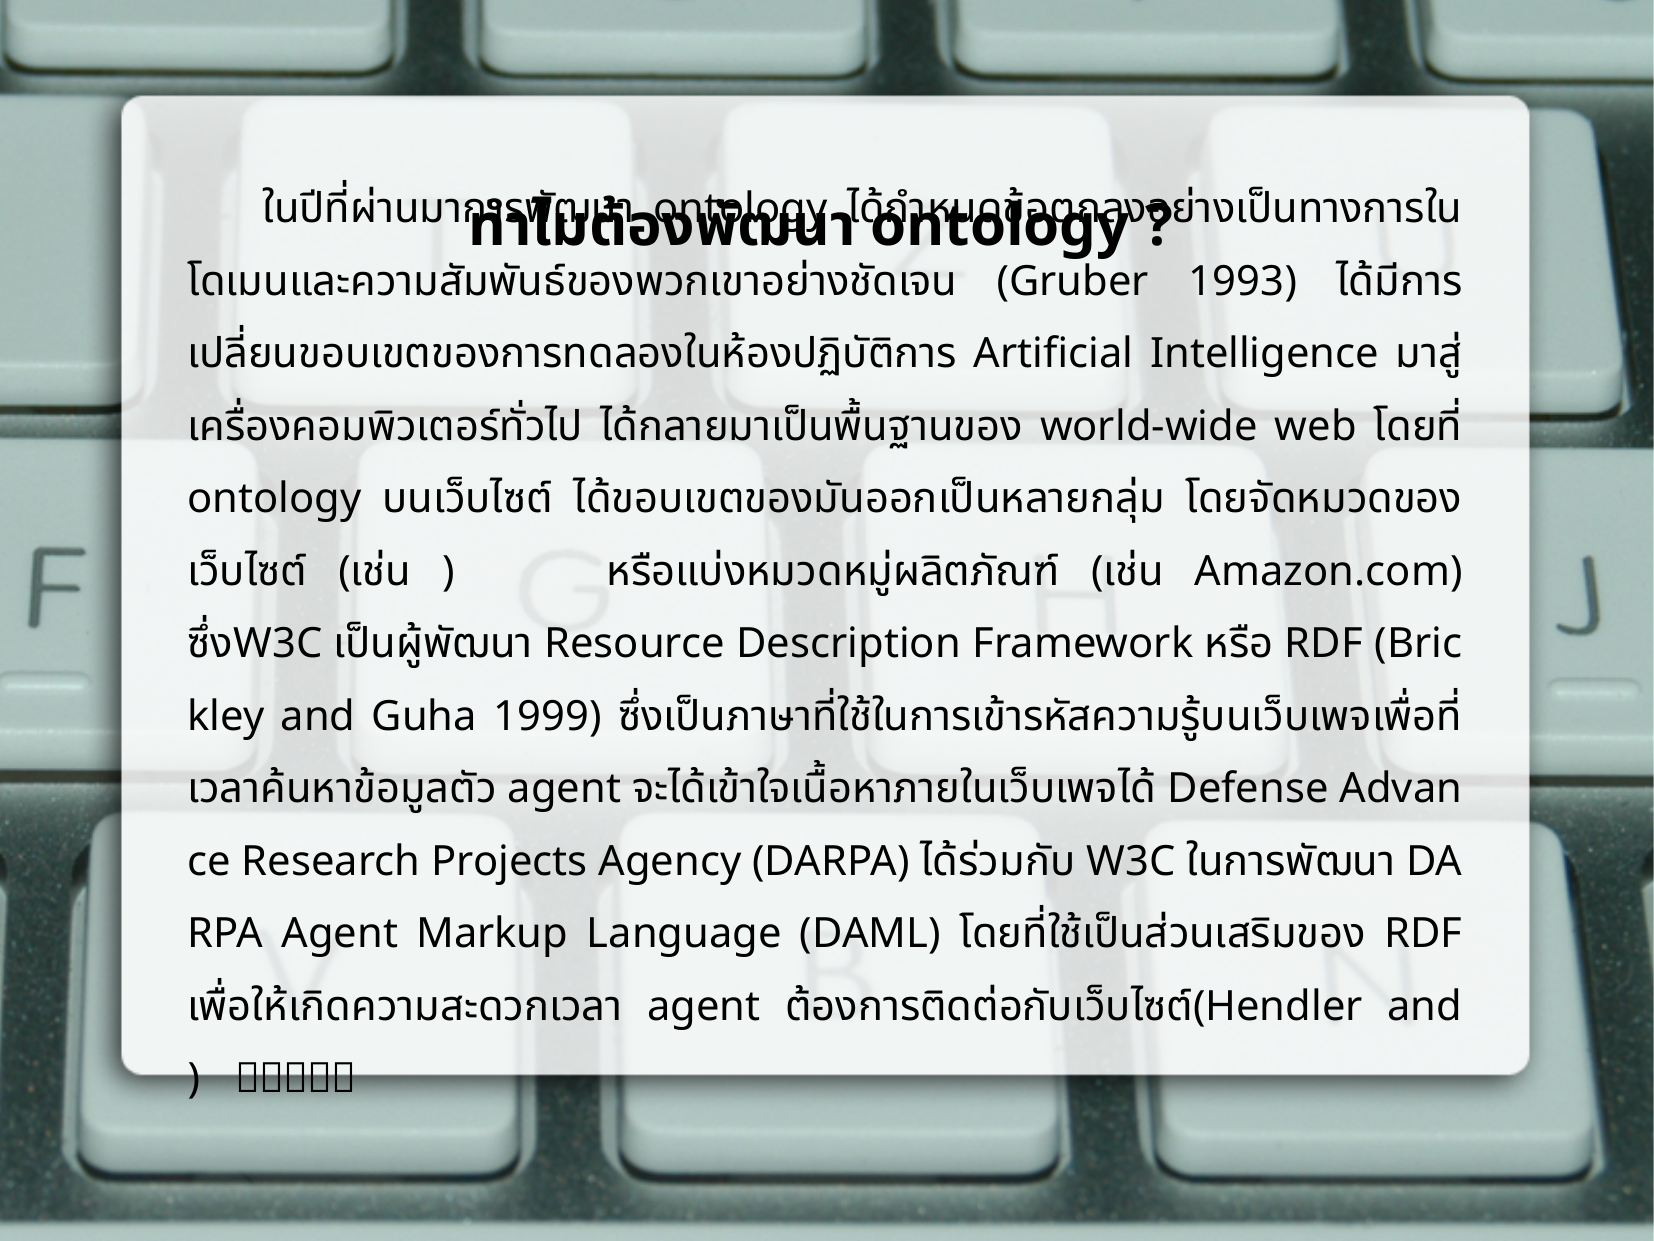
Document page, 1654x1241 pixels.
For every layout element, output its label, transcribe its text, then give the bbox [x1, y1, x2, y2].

subtitle ในปีที่ผ่านมาการพัฒนา ontology ได้กำหนดข้อตกลงอย่างเป็นทางการในโดเมนและความสัมพันธ์ของพวกเขาอย่างชัดเจน (Gruber 1993) ได้มีการเปลี่ยนขอบเขตของการทดลองในห้องปฏิบัติการ Artificial Intelligence มาสู่เครื่องคอมพิวเตอร์ทั่วไป ได้กลายมาเป็นพื้นฐานของ world-wide web โดยที่ ontology บนเว็บไซต์ ได้ขอบเขตของมันออกเป็นหลายกลุ่ม โดยจัดหมวดของเว็บไซต์ (เช่น Yahoo) หรือแบ่งหมวดหมู่ผลิตภัณฑ์ (เช่น Amazon.com) ซึ่งW3C เป็นผู้พัฒนา Resource Description Framework หรือ RDF (Brickley and Guha 1999) ซึ่งเป็นภาษาที่ใช้ในการเข้ารหัสความรู้บนเว็บเพจเพื่อที่เวลาค้นหาข้อมูลตัว agent จะได้เข้าใจเนื้อหาภายในเว็บเพจได้ Defense Advance Research Projects Agency (DARPA) ได้ร่วมกับ W3C ในการพัฒนา DARPA Agent Markup Language (DAML) โดยที่ใช้เป็นส่วนเสริมของ RDF เพื่อให้เกิดความสะดวกเวลา agent ต้องการติดต่อกับเว็บไซต์(Hendler and McGuinness 2000) [187, 300, 1463, 981]
picture [0, 0, 1654, 1241]
title ทำไมต้องพัฒนา ontology ? [135, 125, 1506, 318]
